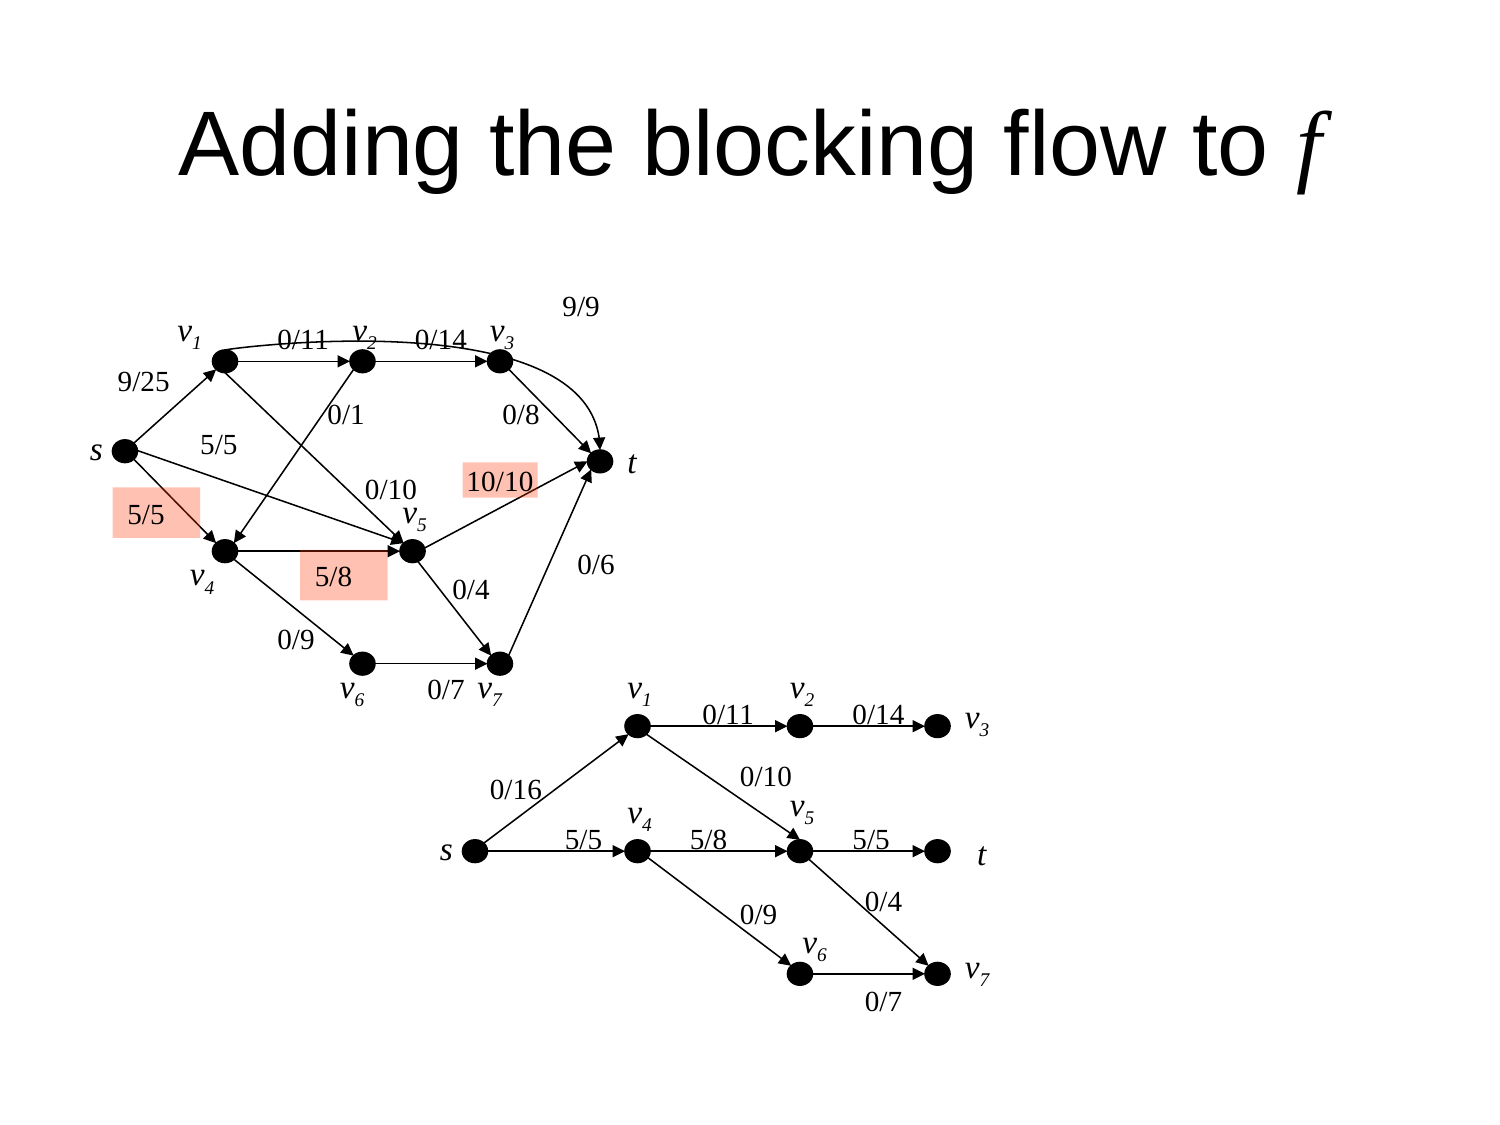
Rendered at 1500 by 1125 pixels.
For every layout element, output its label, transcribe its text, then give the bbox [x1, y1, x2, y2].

text_box 0/14 [399, 312, 488, 363]
text_box 0/7 [412, 662, 501, 713]
text_box 0/9 [262, 612, 351, 663]
text_box v1 [162, 299, 250, 361]
text_box 0/4 [868, 893, 875, 910]
text_box 0/4 [849, 897, 881, 926]
text_box v5 [774, 774, 863, 836]
text_box [476, 839, 488, 863]
text_box v4 [174, 544, 263, 606]
text_box 0/10 [349, 462, 438, 513]
text_box 0/6 [562, 537, 651, 588]
text_box [638, 852, 647, 863]
text_box v7 [949, 937, 1038, 999]
text_box s [74, 419, 126, 476]
text_box [407, 544, 424, 552]
text_box [212, 350, 238, 373]
text_box v3 [474, 299, 563, 361]
text_box [787, 839, 813, 863]
title Adding the blocking flow to f [75, 45, 1426, 233]
text_box 0/10 [724, 749, 813, 801]
text_box [415, 550, 426, 561]
text_box v1 [612, 657, 700, 719]
text_box v1 [232, 349, 250, 361]
text_box 0/8 [487, 387, 576, 438]
text_box [350, 361, 375, 373]
text_box [638, 844, 650, 856]
text_box 9/25 [112, 362, 176, 398]
text_box 0/9 [724, 887, 813, 938]
text_box 5/8 [675, 812, 763, 863]
text_box t [612, 432, 663, 488]
text_box [126, 439, 138, 449]
text_box [587, 450, 612, 473]
text_box 0/4 [437, 562, 526, 613]
text_box [489, 652, 508, 657]
text_box 5/8 [300, 549, 388, 601]
text_box v6 [787, 912, 876, 973]
text_box [925, 714, 949, 738]
text_box 0/1 [312, 387, 400, 438]
text_box [925, 839, 951, 863]
text_box v2 [337, 299, 426, 361]
text_box [400, 544, 410, 559]
text_box [487, 361, 513, 373]
text_box v7 [462, 657, 550, 719]
text_box [352, 652, 373, 657]
text_box 5/5 [549, 812, 638, 863]
text_box 5/5 [187, 424, 251, 461]
text_box 9/9 [549, 287, 613, 323]
text_box v6 [324, 657, 413, 719]
text_box [787, 719, 813, 738]
text_box [624, 719, 650, 738]
text_box [217, 539, 233, 544]
text_box [925, 962, 951, 986]
text_box s [425, 819, 476, 876]
text_box 0/11 [687, 687, 775, 738]
text_box v5 [794, 801, 801, 812]
text_box 10/10 [462, 462, 538, 498]
text_box v5 [387, 482, 475, 544]
text_box 0/7 [849, 975, 938, 1026]
text_box 0/4 [849, 874, 938, 926]
text_box 0/16 [474, 762, 563, 813]
text_box [404, 557, 417, 563]
text_box v4 [612, 782, 700, 844]
text_box t [962, 824, 1013, 881]
text_box [126, 448, 138, 463]
text_box [787, 962, 813, 986]
text_box 0/14 [837, 687, 925, 738]
text_box 0/11 [262, 312, 351, 363]
text_box 5/5 [112, 487, 201, 538]
text_box v3 [949, 687, 1038, 749]
text_box 5/5 [837, 812, 925, 863]
text_box v2 [774, 657, 863, 719]
